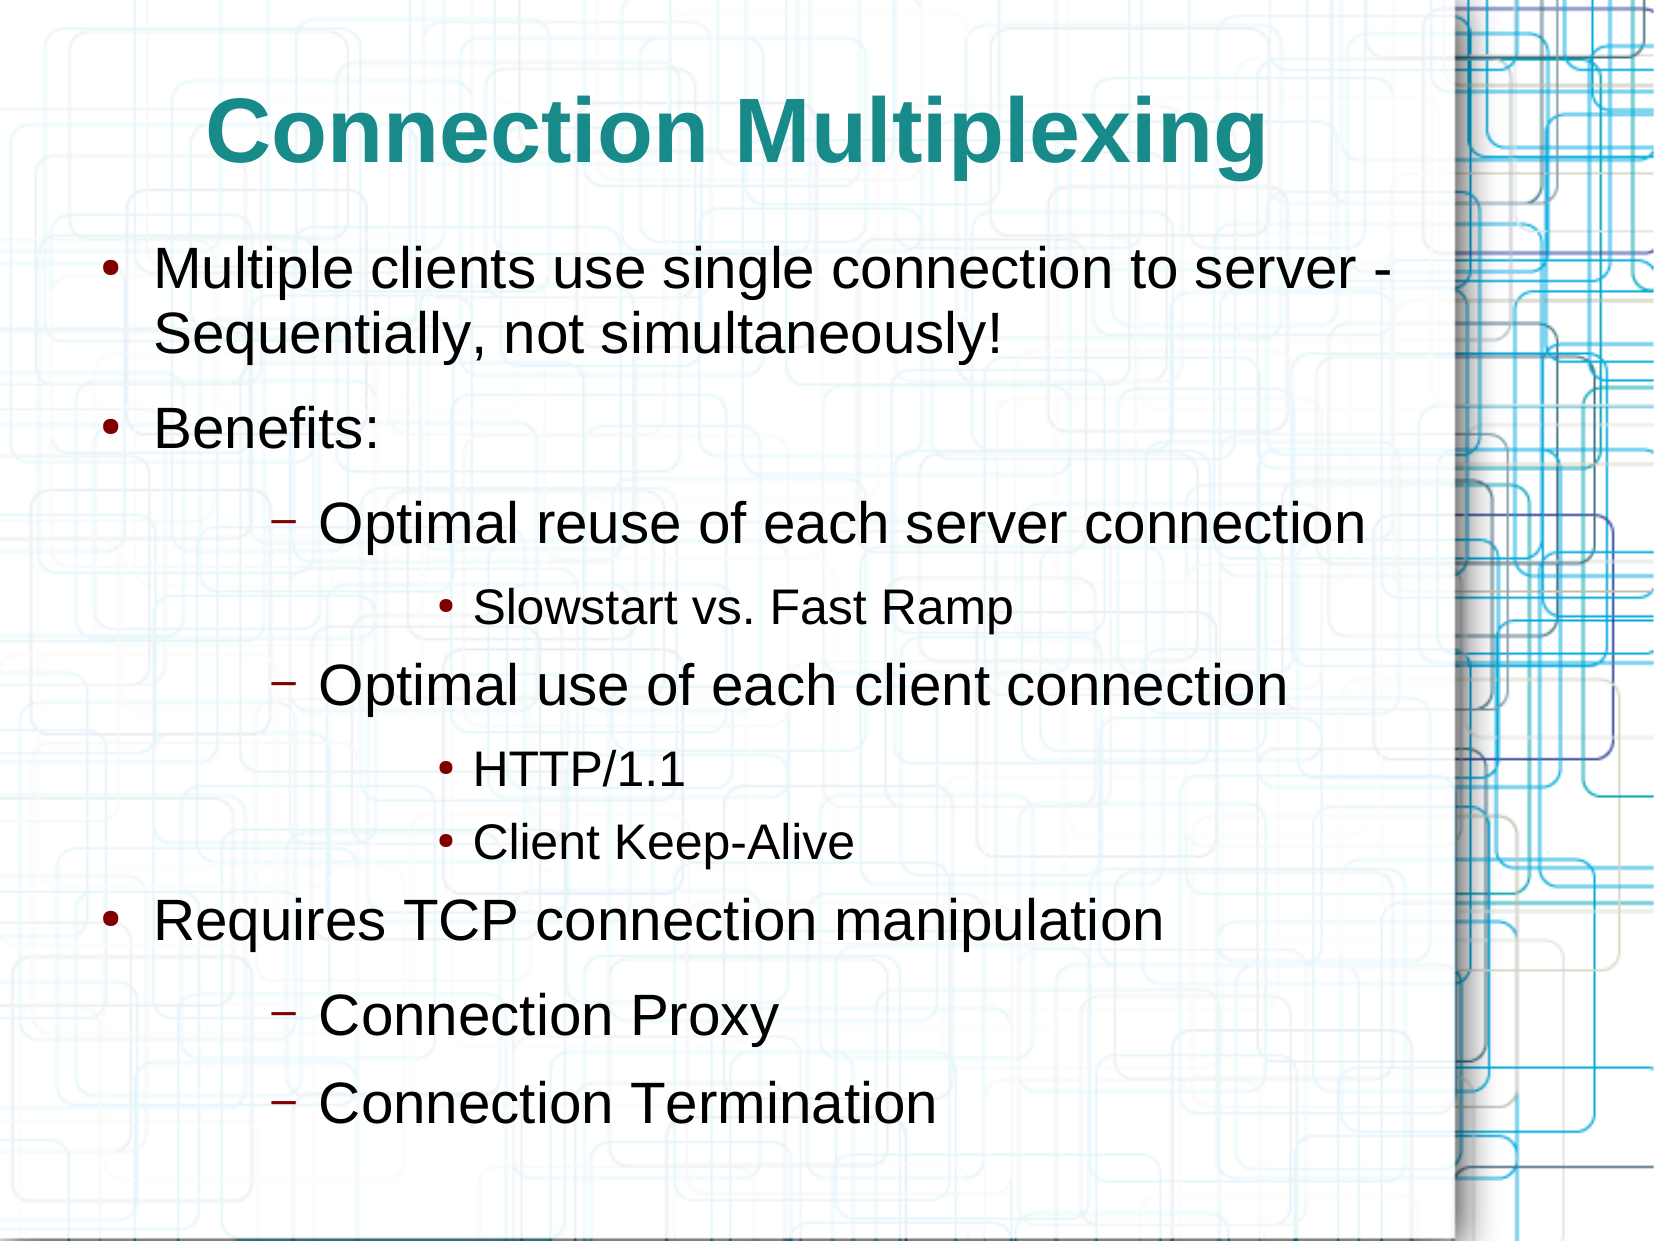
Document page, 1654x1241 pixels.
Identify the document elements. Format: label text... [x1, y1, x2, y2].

list Multiple clients use single connection to server - Sequentially, not simultaneously! Benefits: Optimal reuse of each server connection Slowstart vs. Fast Ramp Optimal use of each client connection HTTP/1.1 Client Keep-Alive Requires TCP connection manipulation Connection Proxy Connection Termination [82, 236, 1418, 1137]
title Connection Multiplexing [59, 49, 1418, 213]
picture [0, 0, 1654, 1241]
